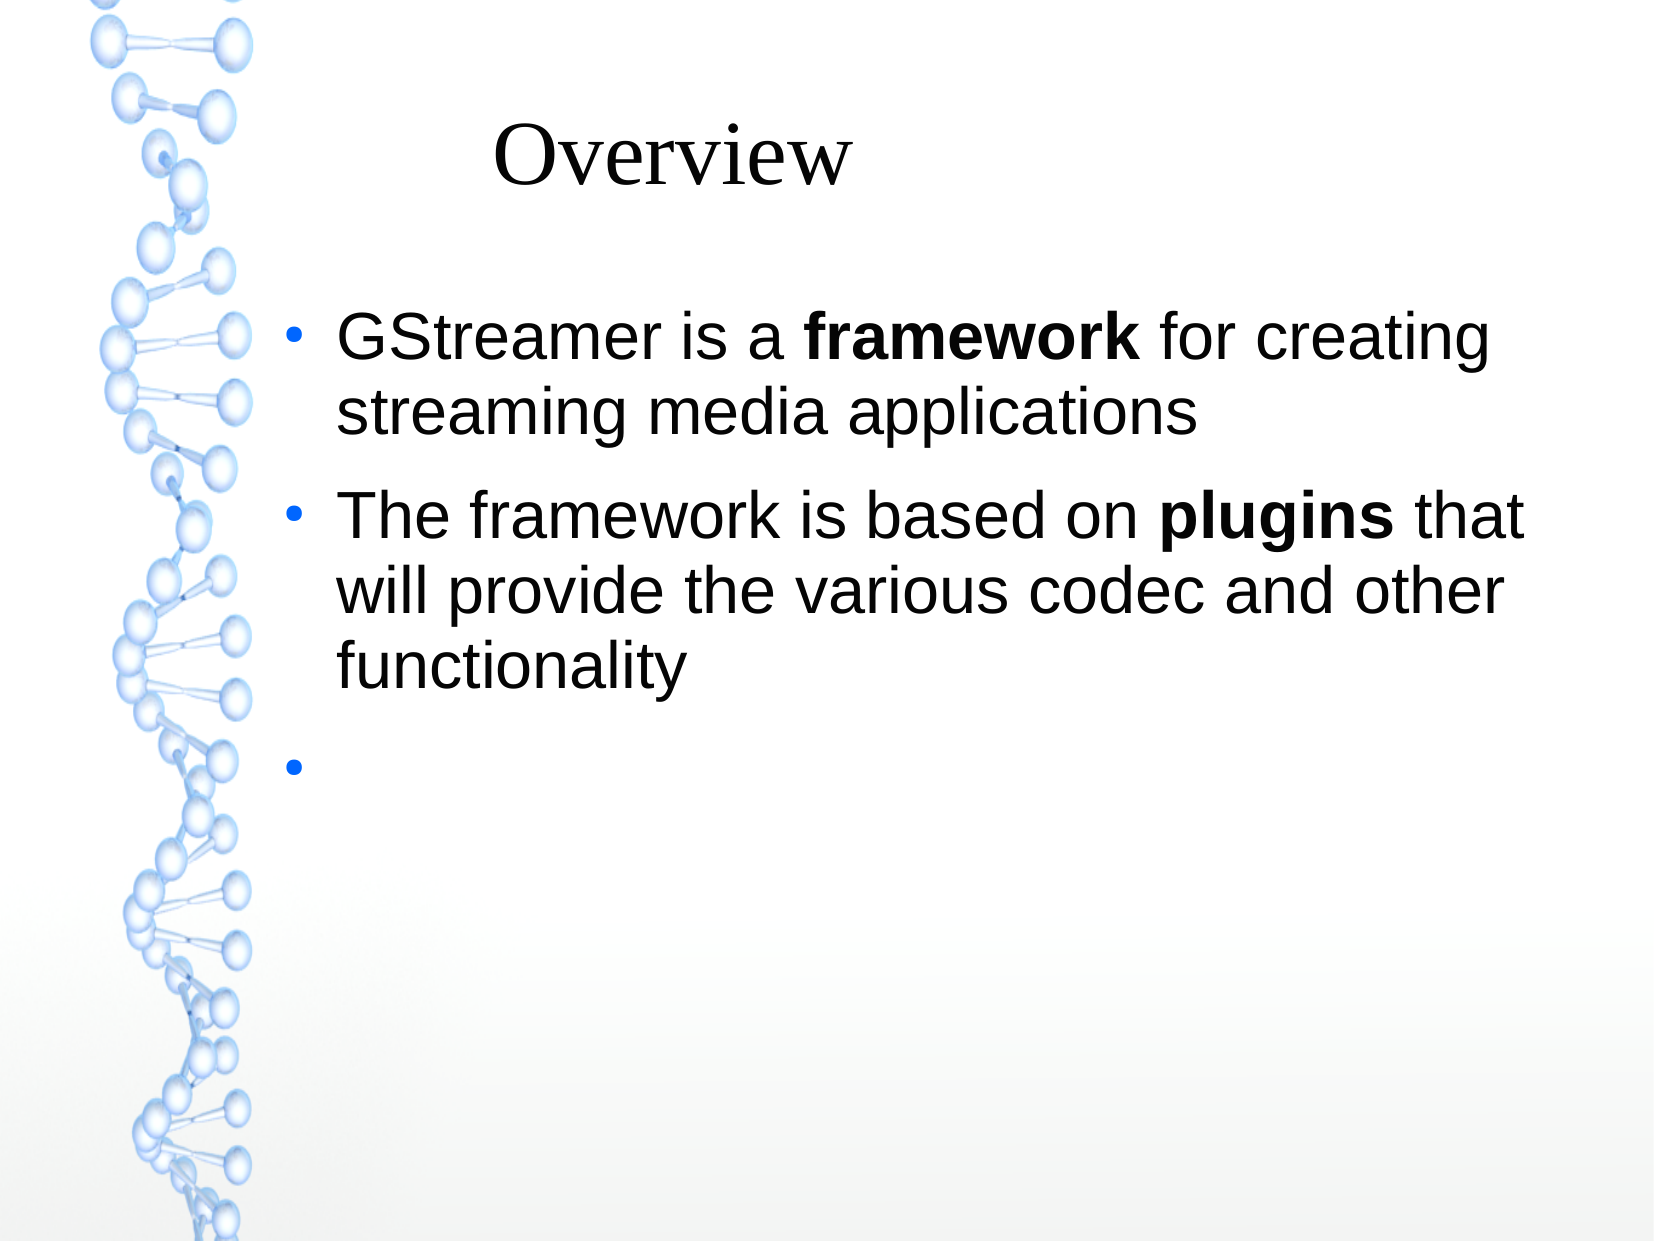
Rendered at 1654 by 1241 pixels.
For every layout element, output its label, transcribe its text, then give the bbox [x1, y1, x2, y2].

picture [0, 0, 1654, 1241]
list GStreamer is a framework for creating streaming media applications The framework is based on plugins that will provide the various codec and other functionality [265, 299, 1595, 1019]
title Overview [82, 94, 1264, 213]
